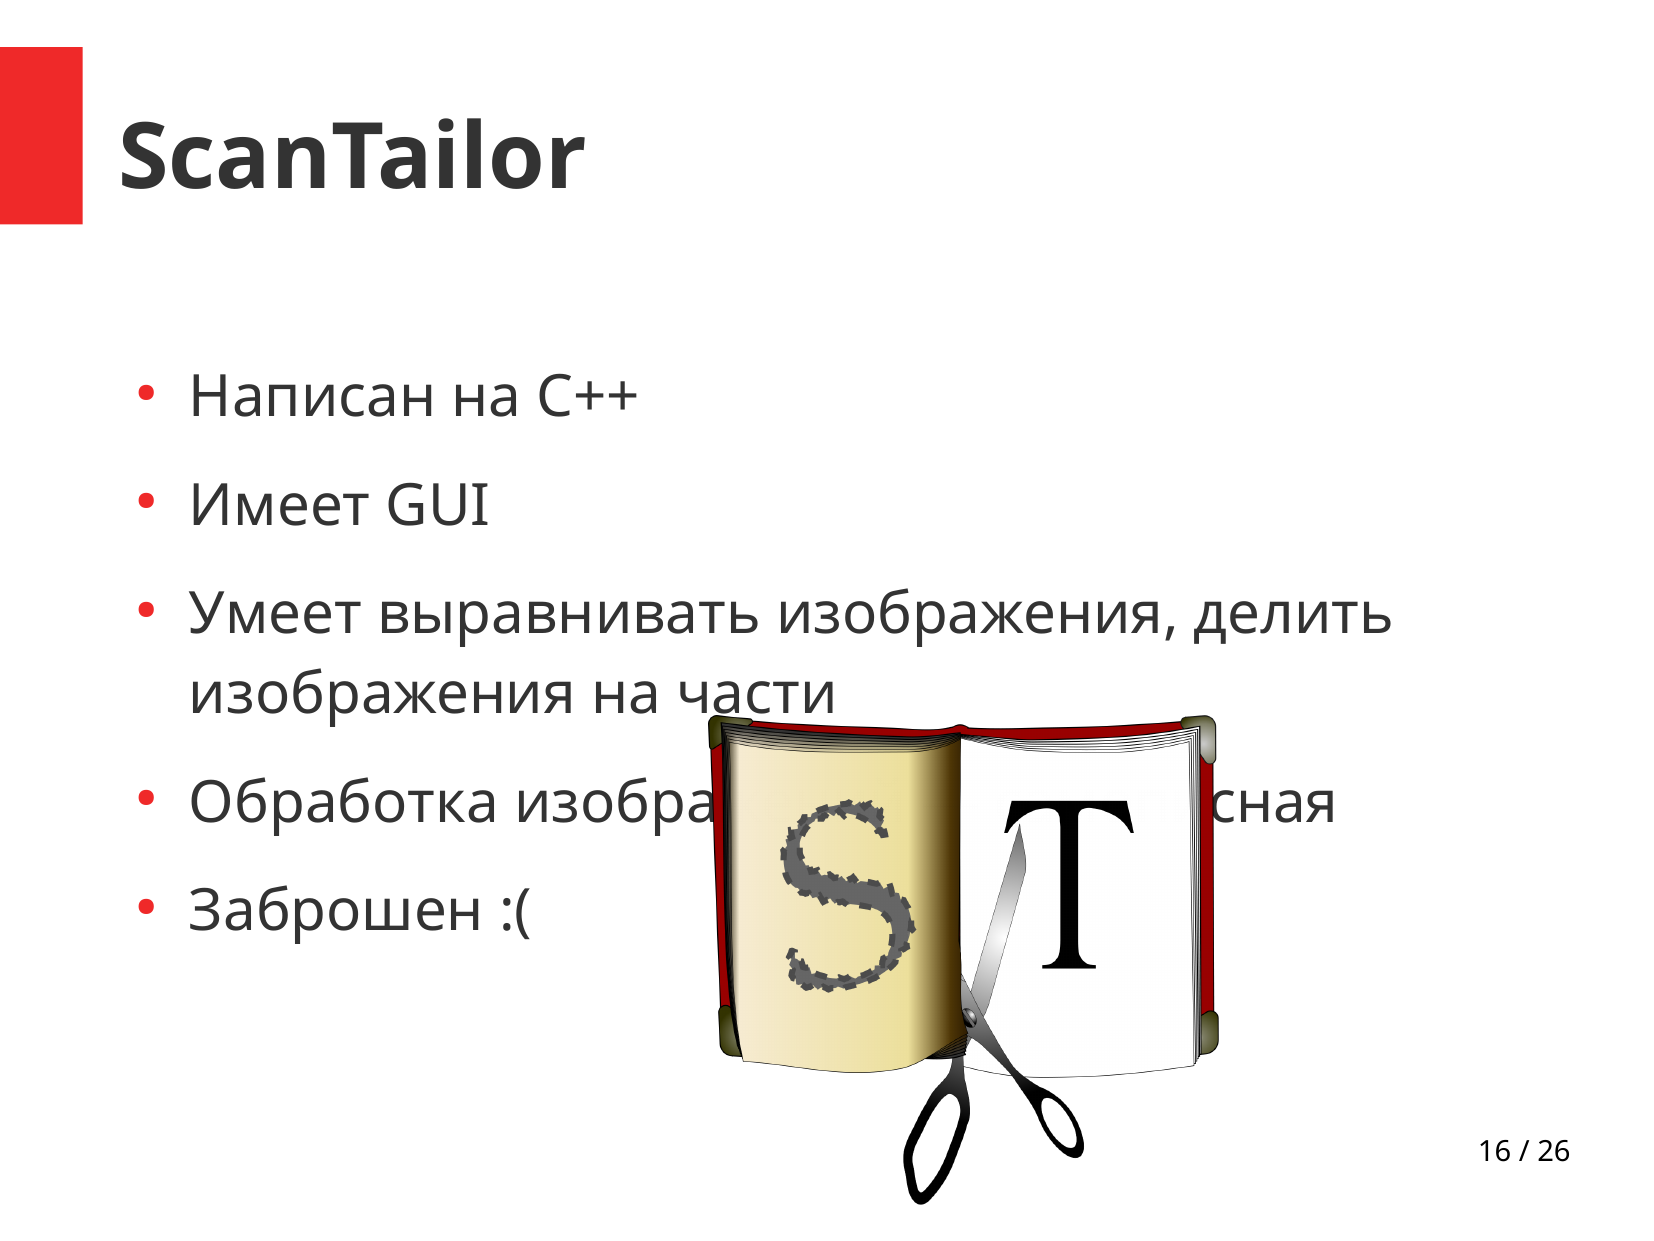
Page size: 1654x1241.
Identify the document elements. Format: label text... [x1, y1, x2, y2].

picture [708, 715, 1219, 1205]
list Написан на C++ Имеет GUI Умеет выравнивать изображения, делить изображения на части Обработка изображений — самописная Заброшен :( [118, 354, 1536, 1074]
title ScanTailor [118, 49, 1571, 257]
